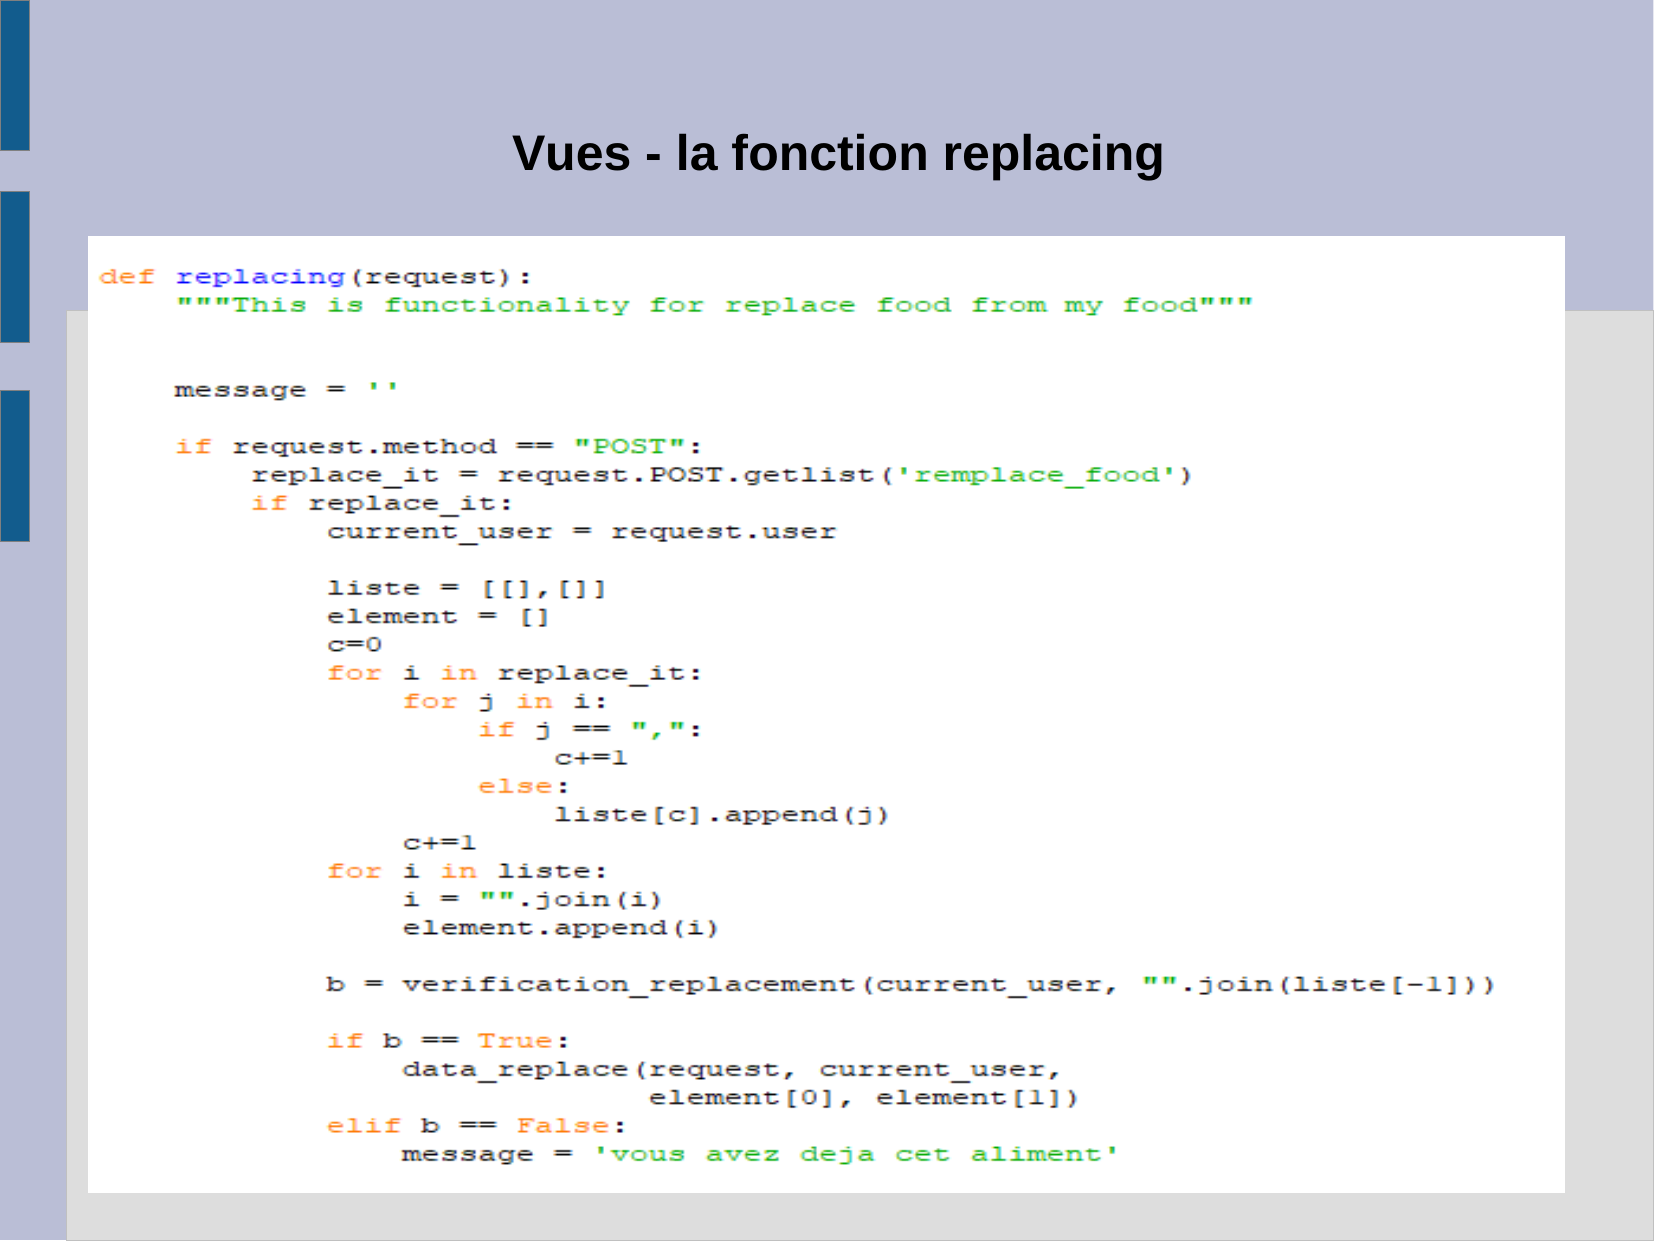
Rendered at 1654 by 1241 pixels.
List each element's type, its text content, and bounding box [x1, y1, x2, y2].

picture [88, 236, 1565, 1193]
title Vues - la fonction replacing [82, 49, 1571, 257]
